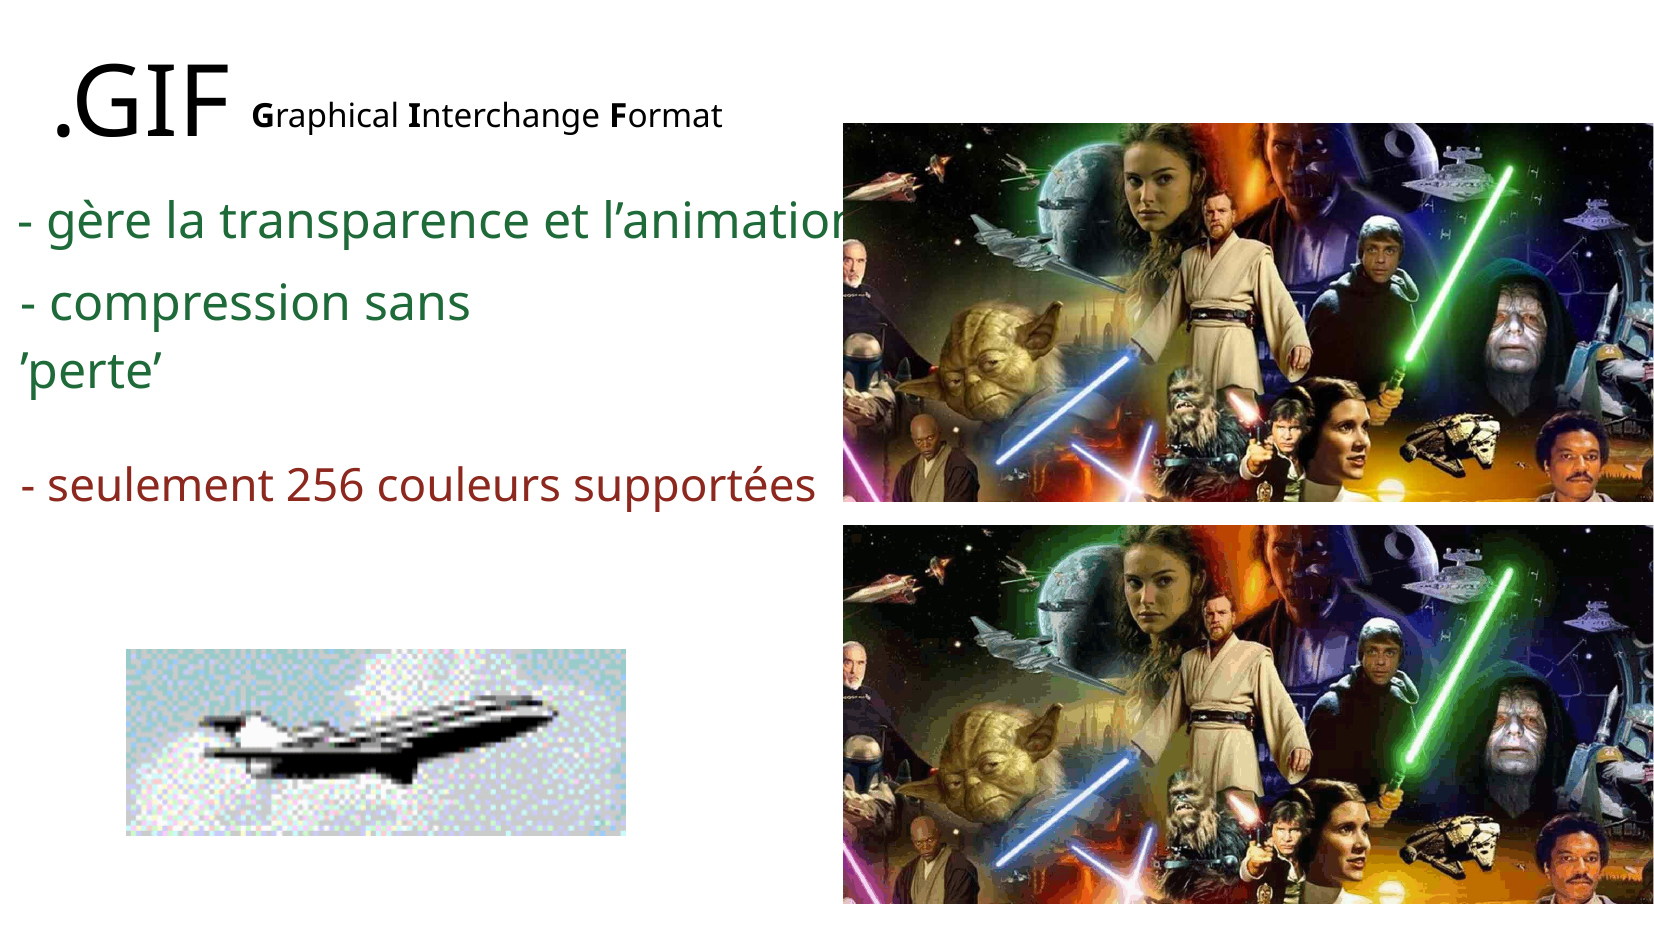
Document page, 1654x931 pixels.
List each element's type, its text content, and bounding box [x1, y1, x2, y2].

picture [843, 123, 1654, 502]
text_box - gère la transparence et l’animation [2, 177, 843, 252]
text_box - compression sans ’perte’ [5, 259, 632, 335]
text_box - seulement 256 couleurs supportées [5, 444, 975, 521]
text_box Graphical Interchange Format [236, 84, 827, 142]
text_box .GIF [35, 21, 260, 154]
picture [126, 649, 626, 836]
picture [843, 525, 1654, 904]
